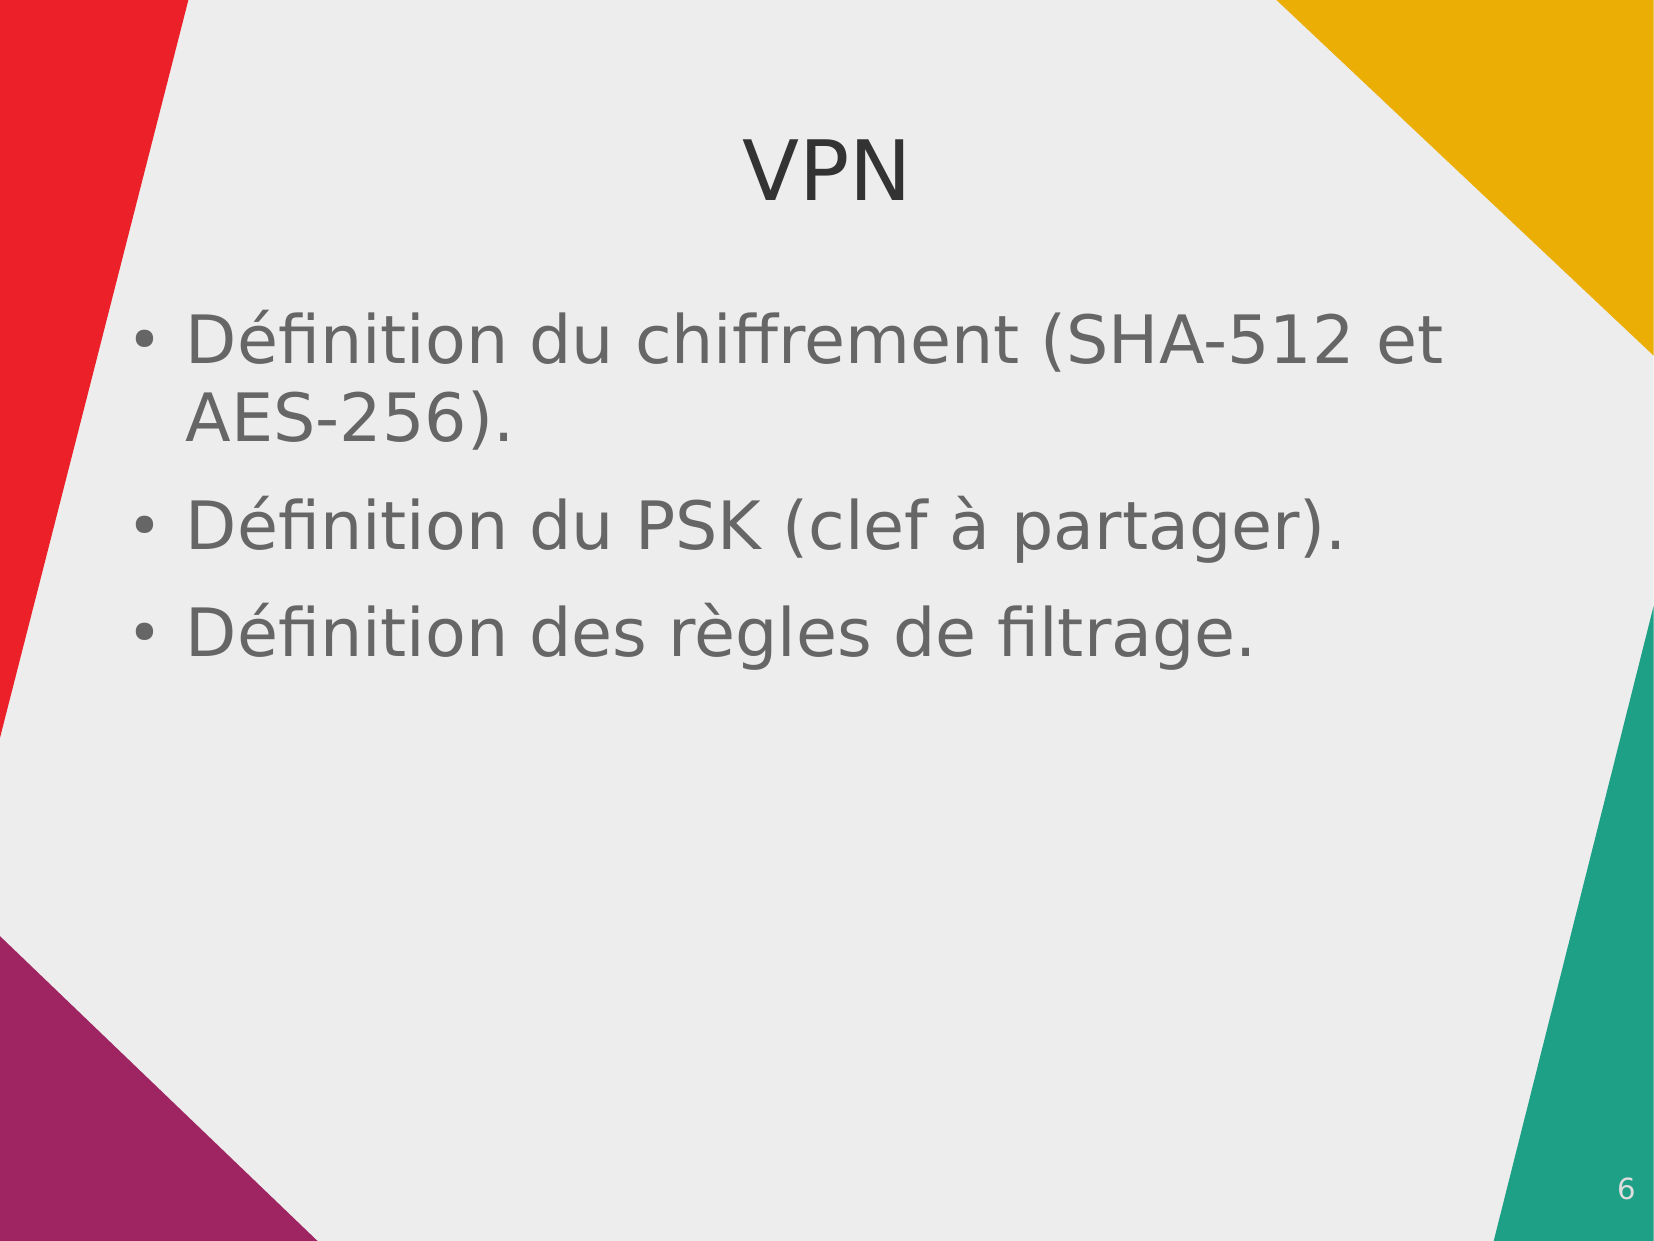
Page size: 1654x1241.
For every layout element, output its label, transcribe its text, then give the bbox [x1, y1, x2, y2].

list Définition du chiffrement (SHA-512 et AES-256). Définition du PSK (clef à partager). Définition des règles de filtrage. [114, 302, 1539, 1033]
title VPN [114, 73, 1539, 271]
